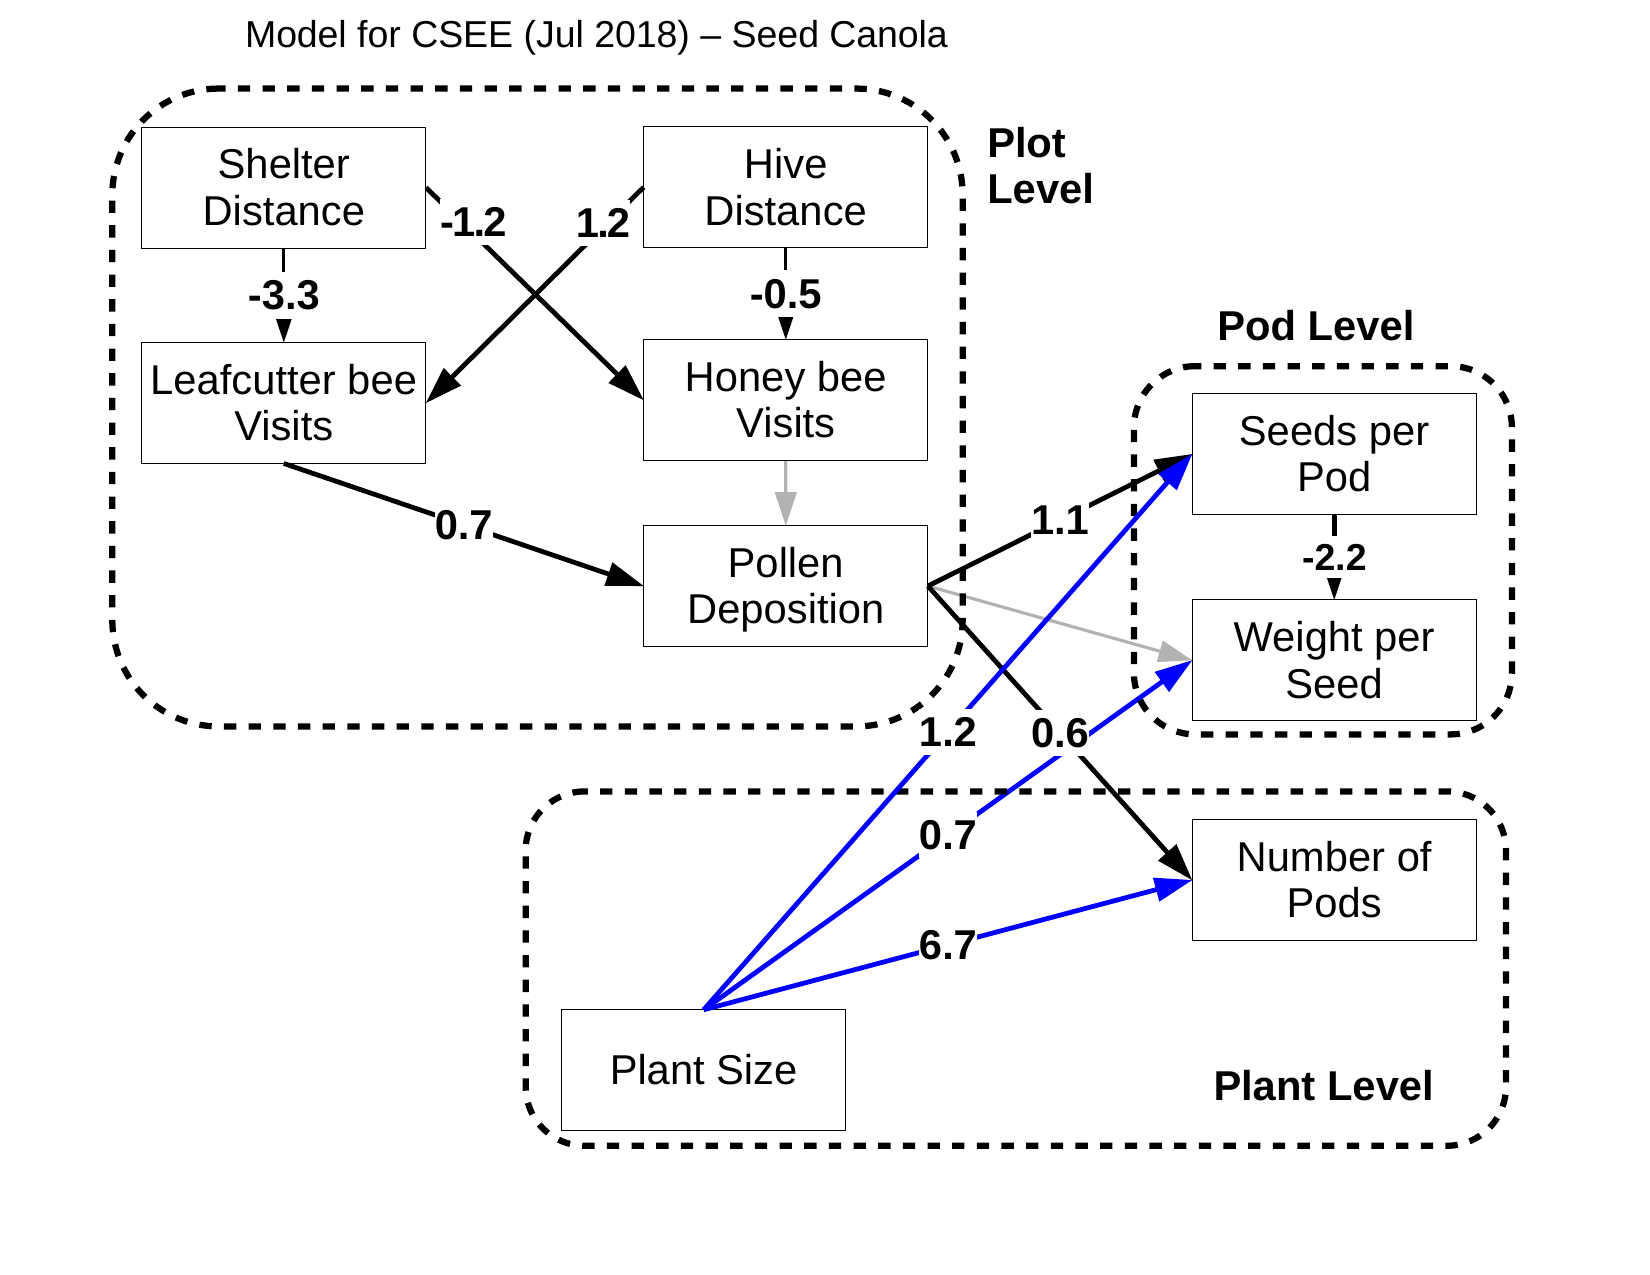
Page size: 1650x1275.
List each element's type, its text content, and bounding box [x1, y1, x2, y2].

text_box Model for CSEE (Jul 2018) – Seed Canola [230, 6, 1099, 105]
text_box Pod Level [1202, 295, 1453, 357]
text_box Weight per Seed [1192, 599, 1477, 721]
text_box Shelter Distance [141, 127, 426, 249]
text_box -1.2 [425, 191, 546, 254]
text_box Plant Size [561, 1009, 846, 1131]
text_box Hive Distance [643, 126, 928, 248]
text_box Seeds per Pod [1192, 393, 1477, 515]
text_box 1.2 [561, 192, 674, 254]
text_box Honey bee Visits [643, 339, 928, 461]
text_box Plot Level [972, 112, 1158, 220]
text_box Pollen Deposition [643, 525, 928, 647]
text_box Number of Pods [1192, 819, 1477, 941]
text_box Leafcutter bee Visits [141, 342, 426, 464]
text_box Plant Level [1198, 1054, 1449, 1117]
